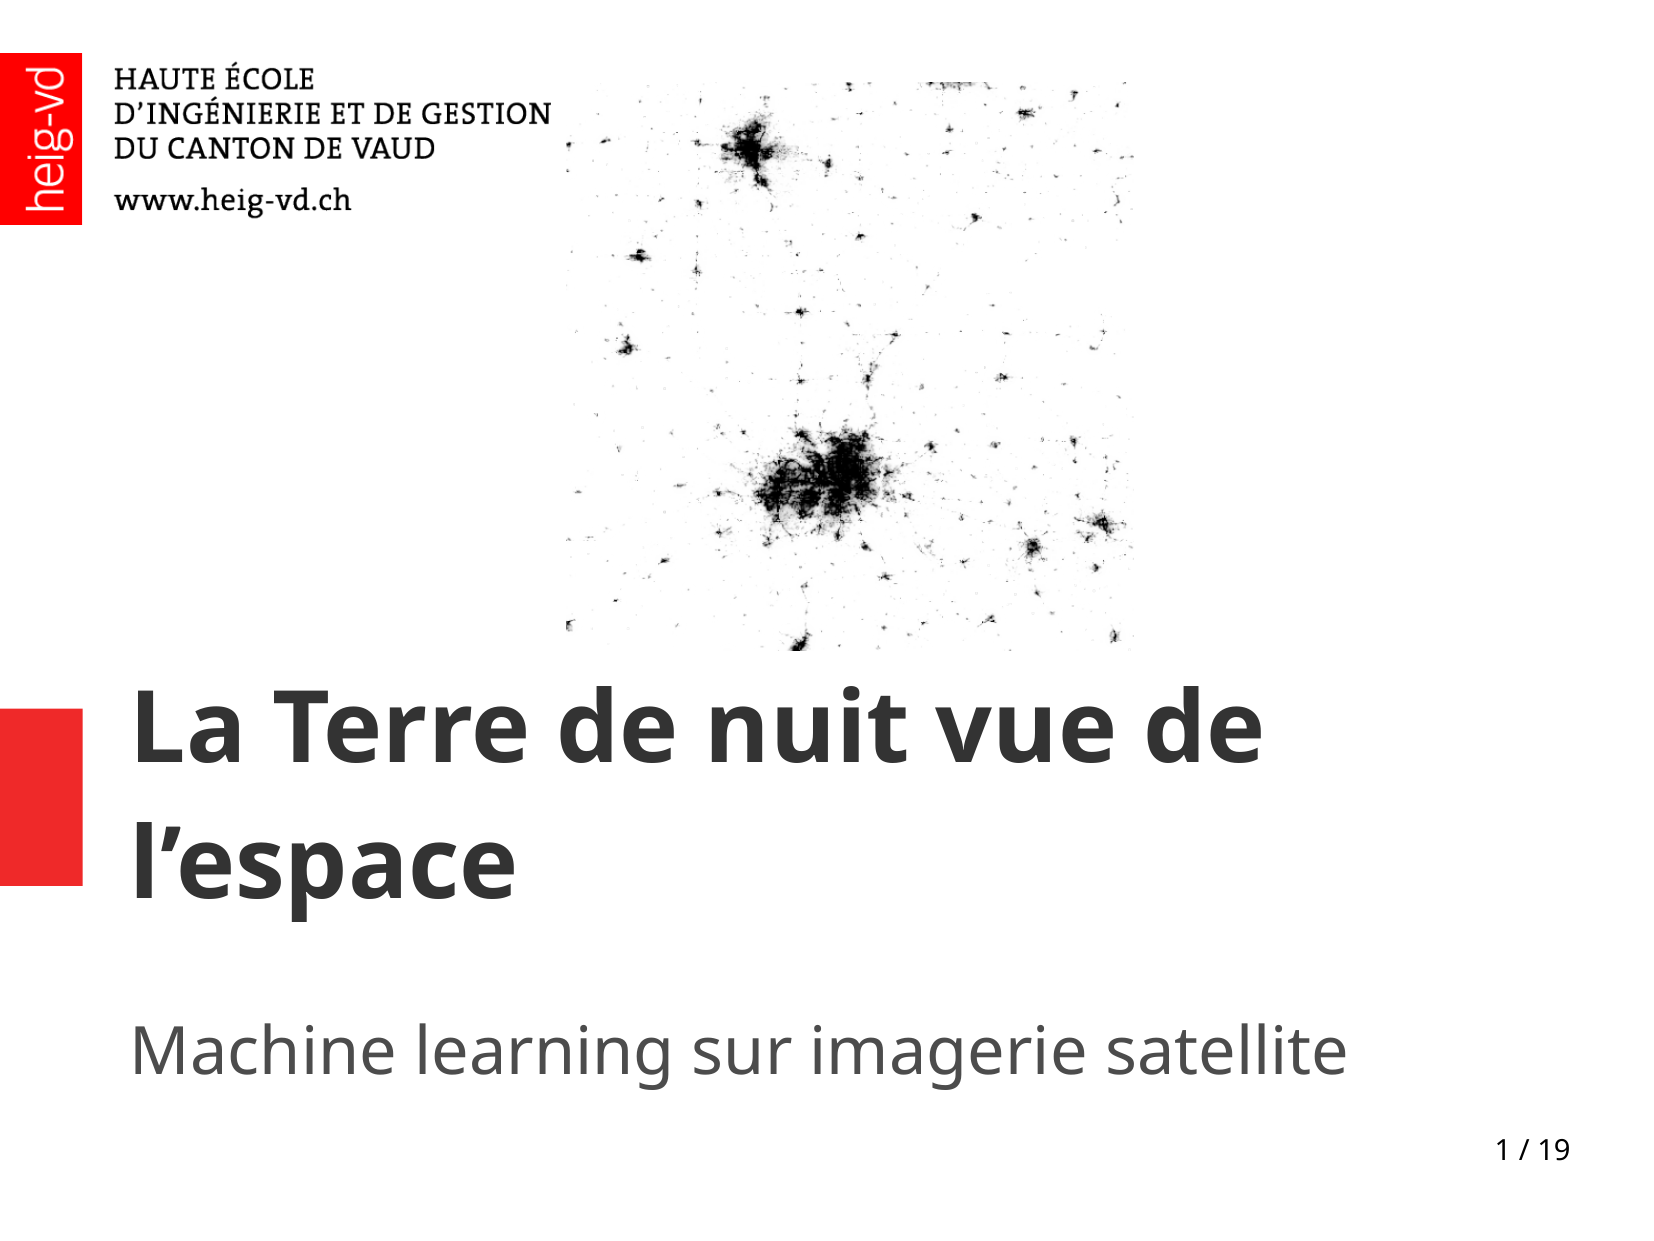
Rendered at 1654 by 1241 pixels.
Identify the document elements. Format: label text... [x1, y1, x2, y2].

picture [0, 53, 551, 225]
subtitle Machine learning sur imagerie satellite [129, 968, 1536, 1130]
picture [566, 82, 1134, 651]
title La Terre de nuit vue de l’espace [129, 655, 1536, 928]
